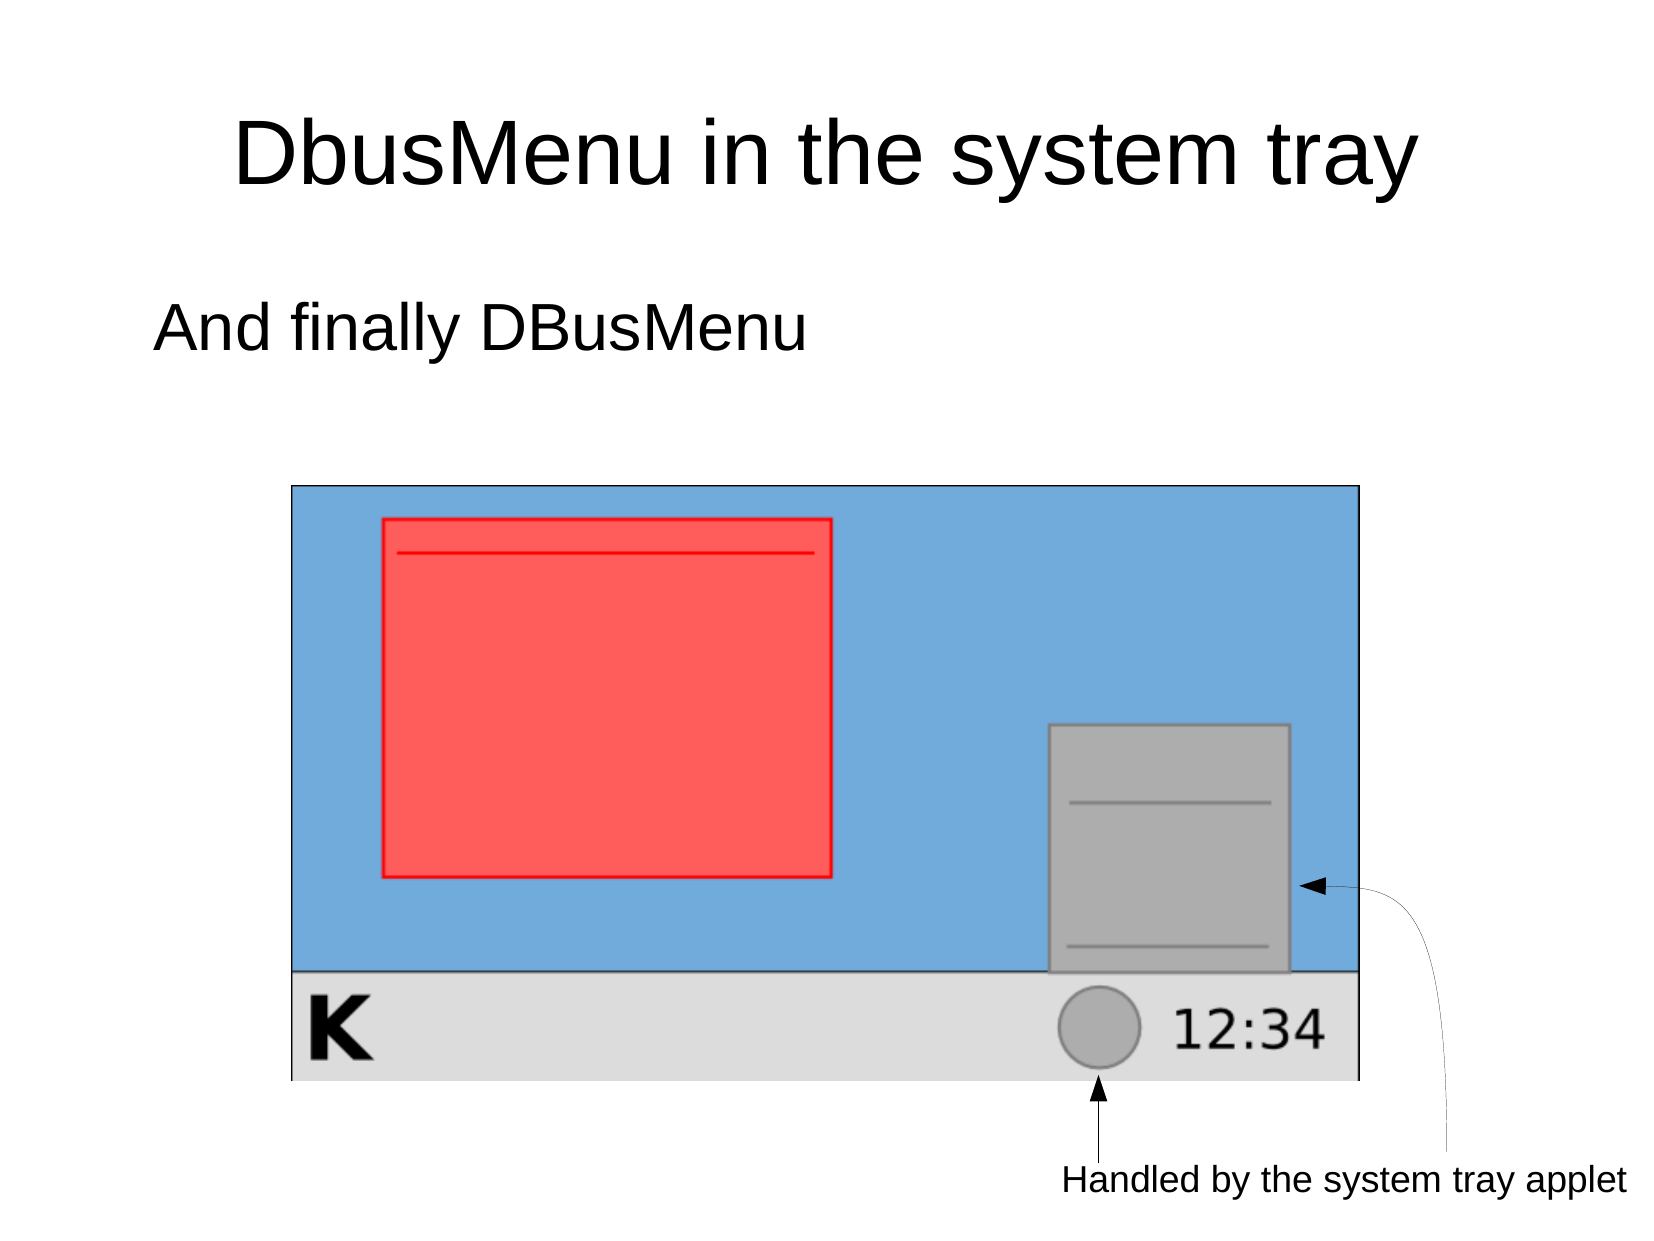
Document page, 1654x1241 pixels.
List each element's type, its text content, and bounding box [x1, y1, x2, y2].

title DbusMenu in the system tray [82, 49, 1571, 257]
picture [291, 485, 1360, 1081]
list And finally DBusMenu [82, 290, 1571, 681]
text_box Handled by the system tray applet [1046, 1151, 1641, 1209]
